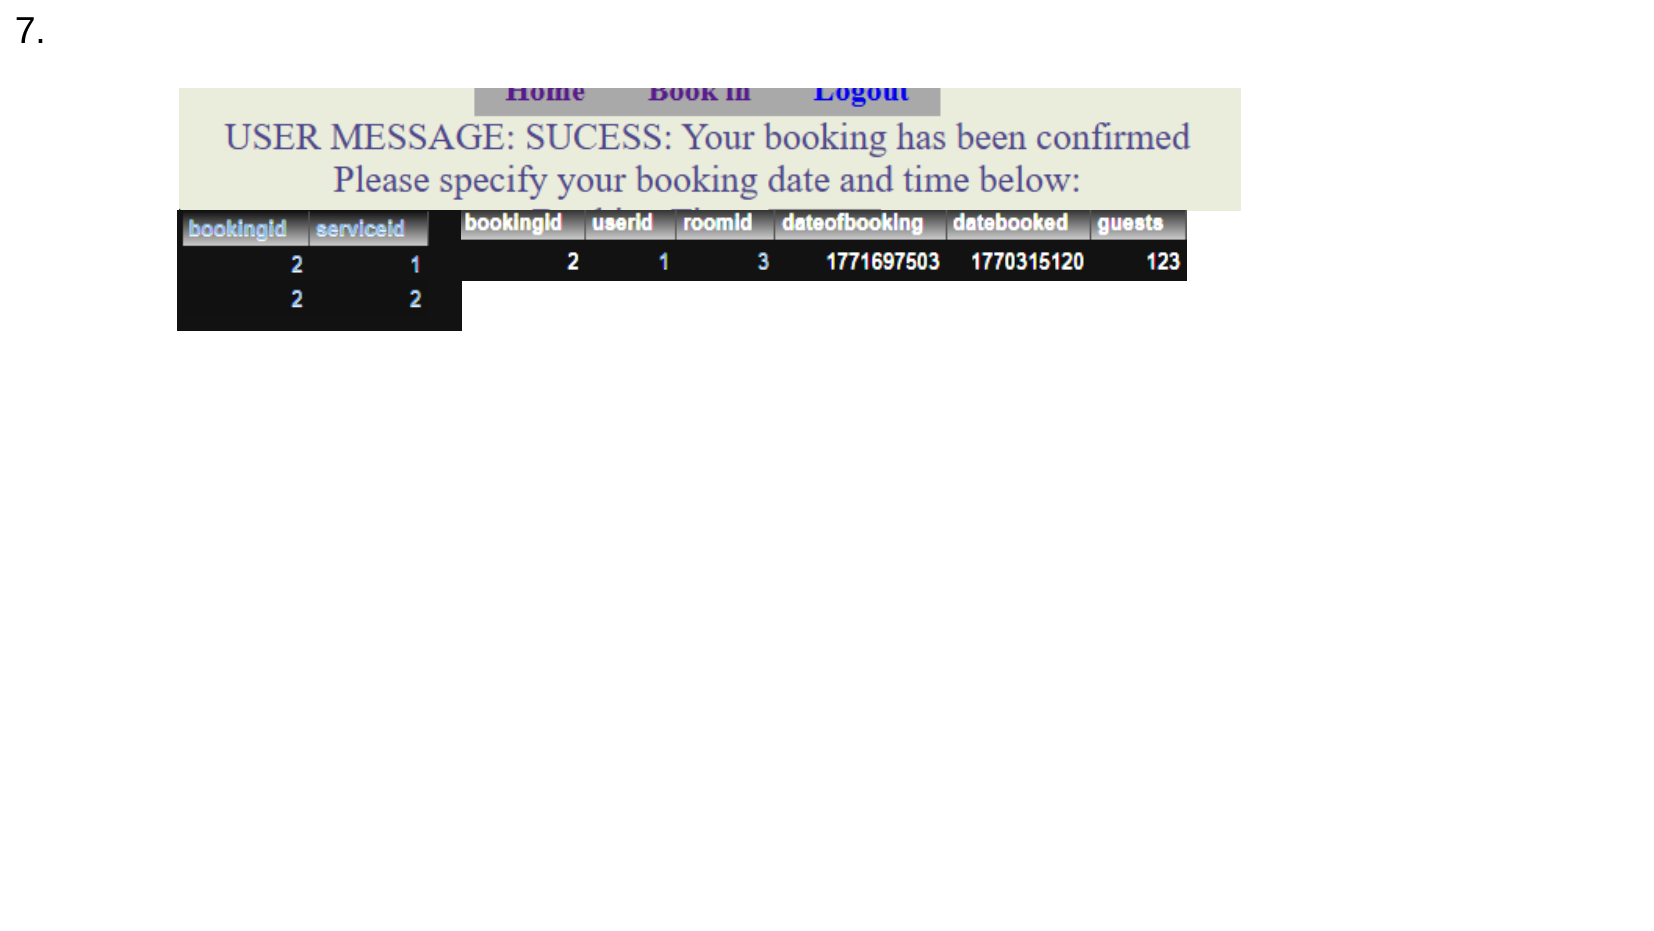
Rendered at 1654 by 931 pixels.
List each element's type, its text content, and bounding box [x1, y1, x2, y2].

text_box 7. [0, 2, 61, 60]
picture [177, 88, 1241, 331]
